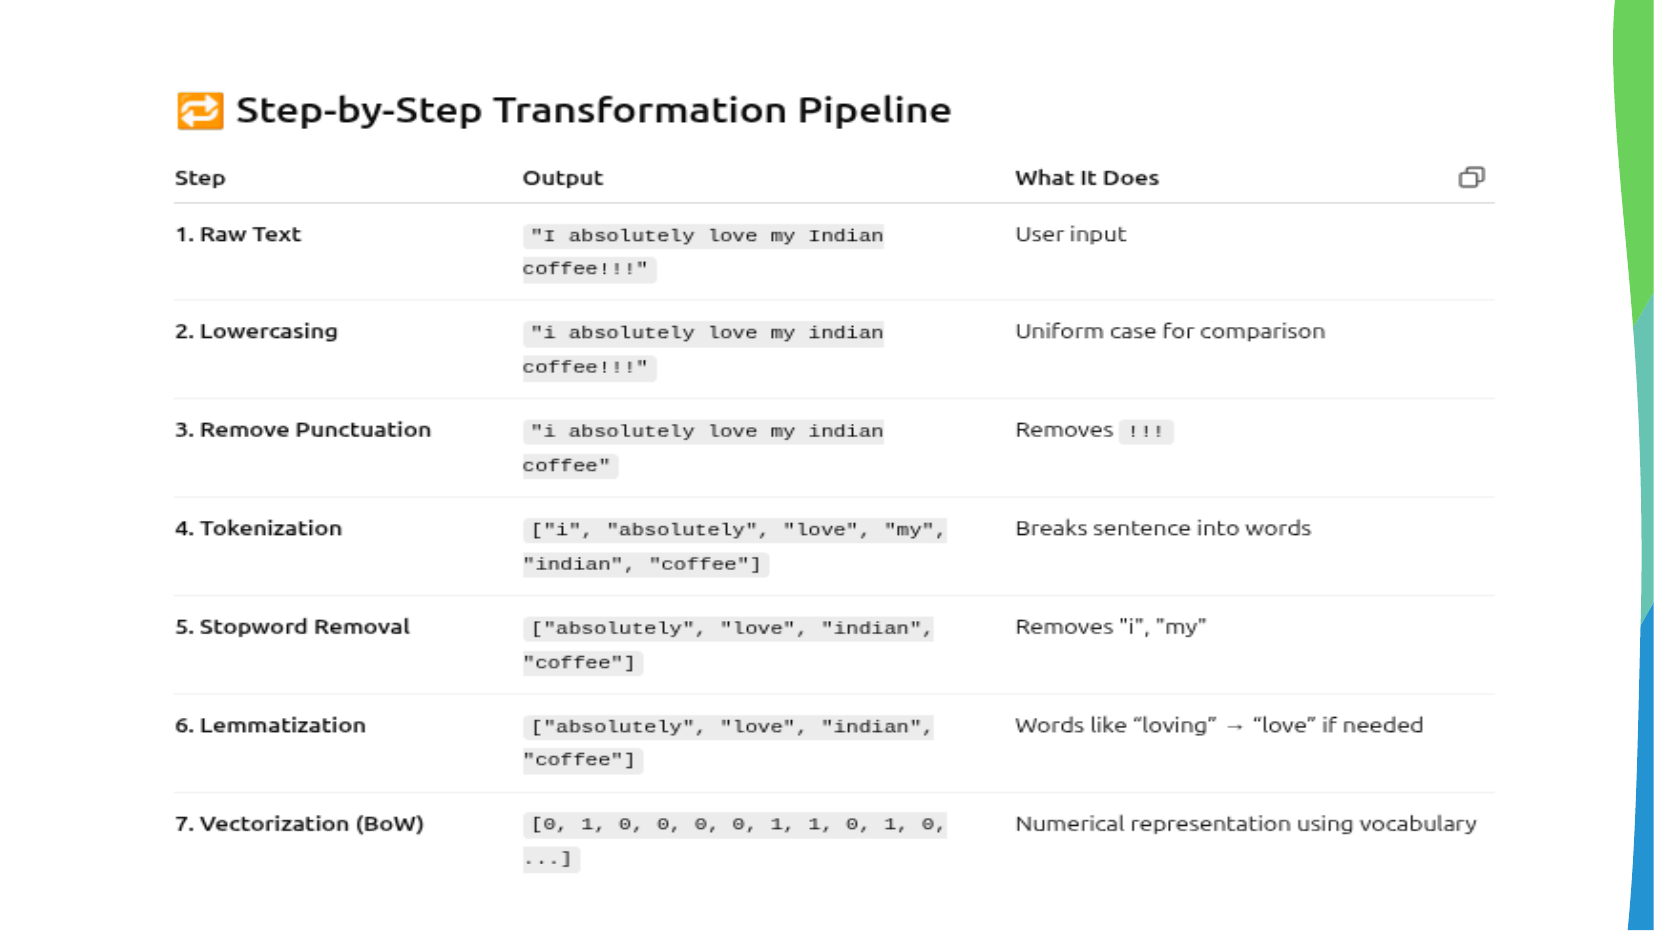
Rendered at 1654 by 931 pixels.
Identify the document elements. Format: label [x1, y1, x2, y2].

picture [37, 57, 1501, 901]
